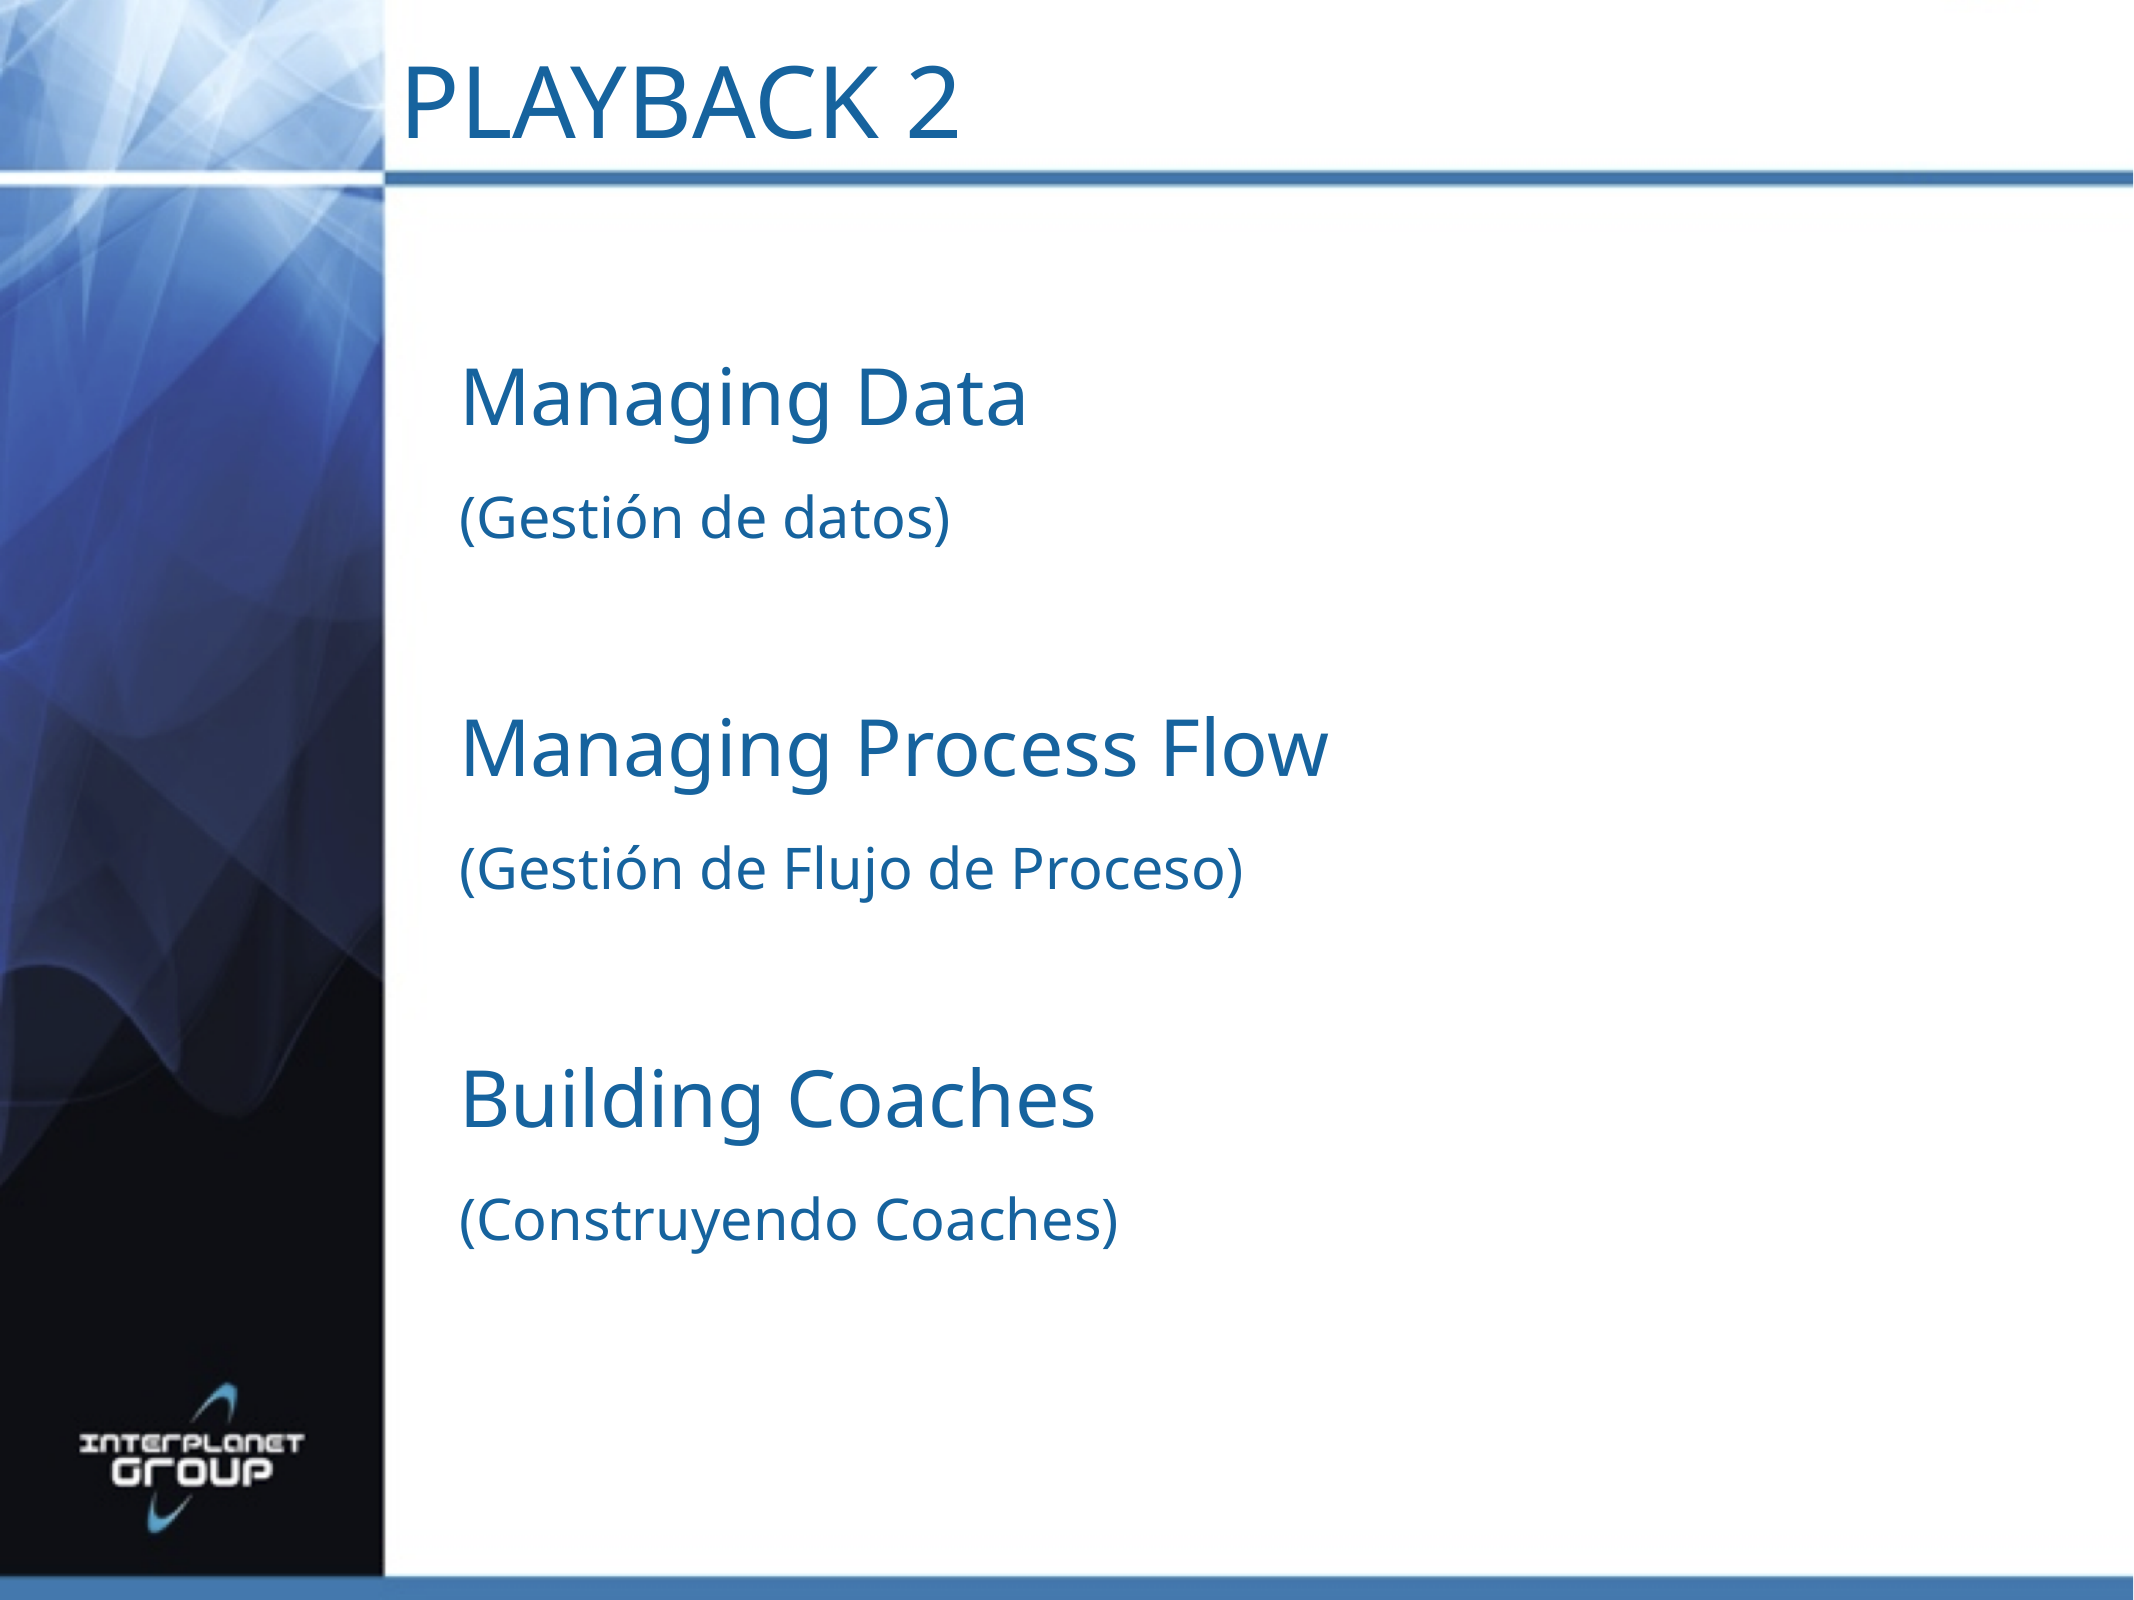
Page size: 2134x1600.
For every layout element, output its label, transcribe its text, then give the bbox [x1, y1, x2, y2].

list Managing Data (Gestión de datos) Managing Process Flow (Gestión de Flujo de Proceso) Building Coaches (Construyendo Coaches) [391, 335, 2109, 1264]
title PLAYBACK 2 [391, 0, 2109, 283]
picture [0, 0, 2134, 1600]
